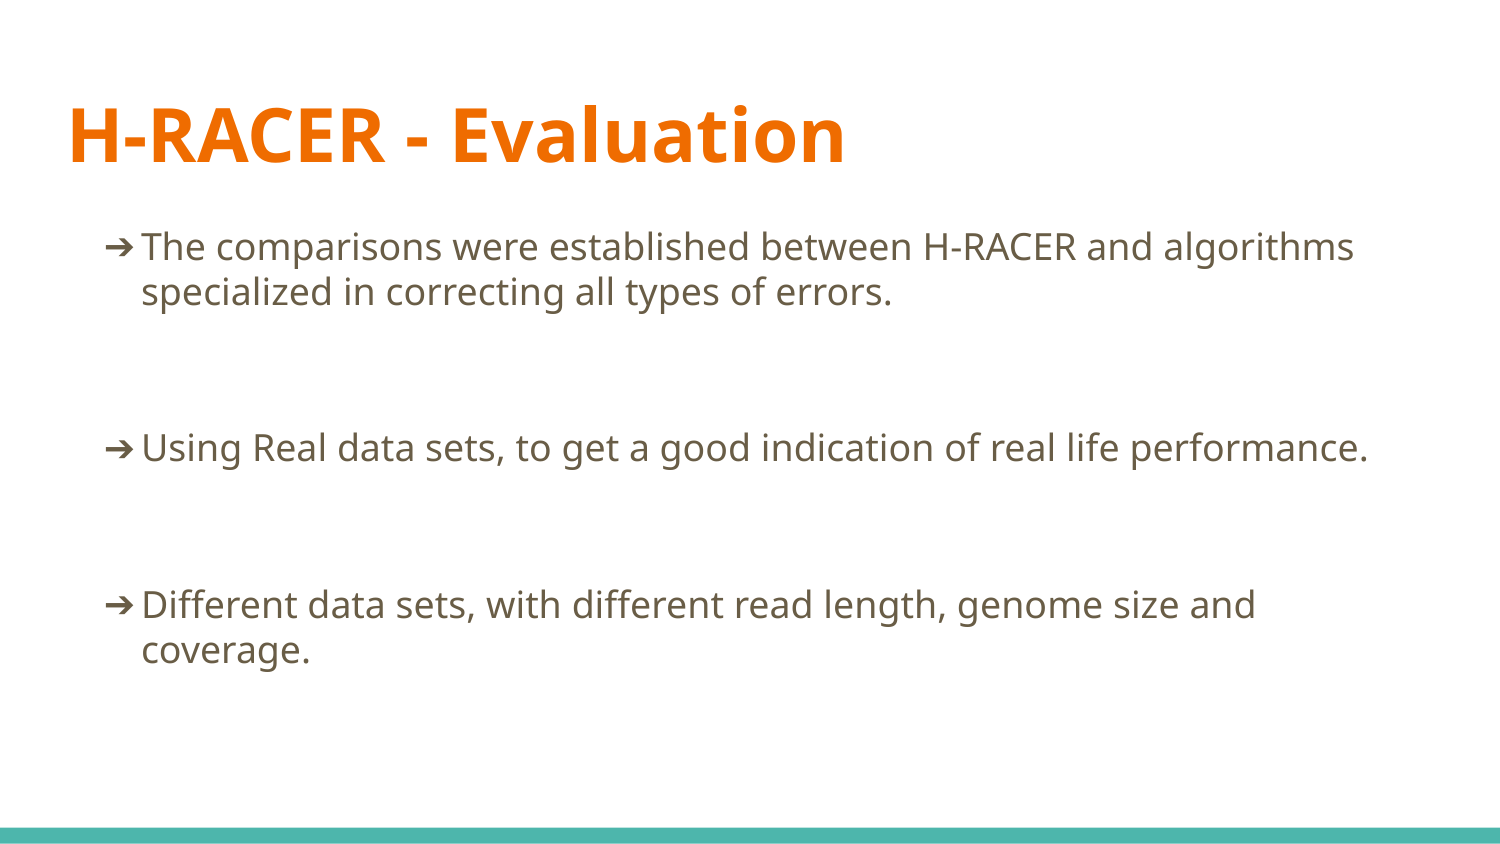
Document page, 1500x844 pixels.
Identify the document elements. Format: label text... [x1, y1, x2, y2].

title H-RACER - Evaluation [51, 72, 1449, 189]
list The comparisons were established between H-RACER and algorithms specialized in correcting all types of errors. Using Real data sets, to get a good indication of real life performance. Different data sets, with different read length, genome size and coverage. [51, 207, 1449, 750]
